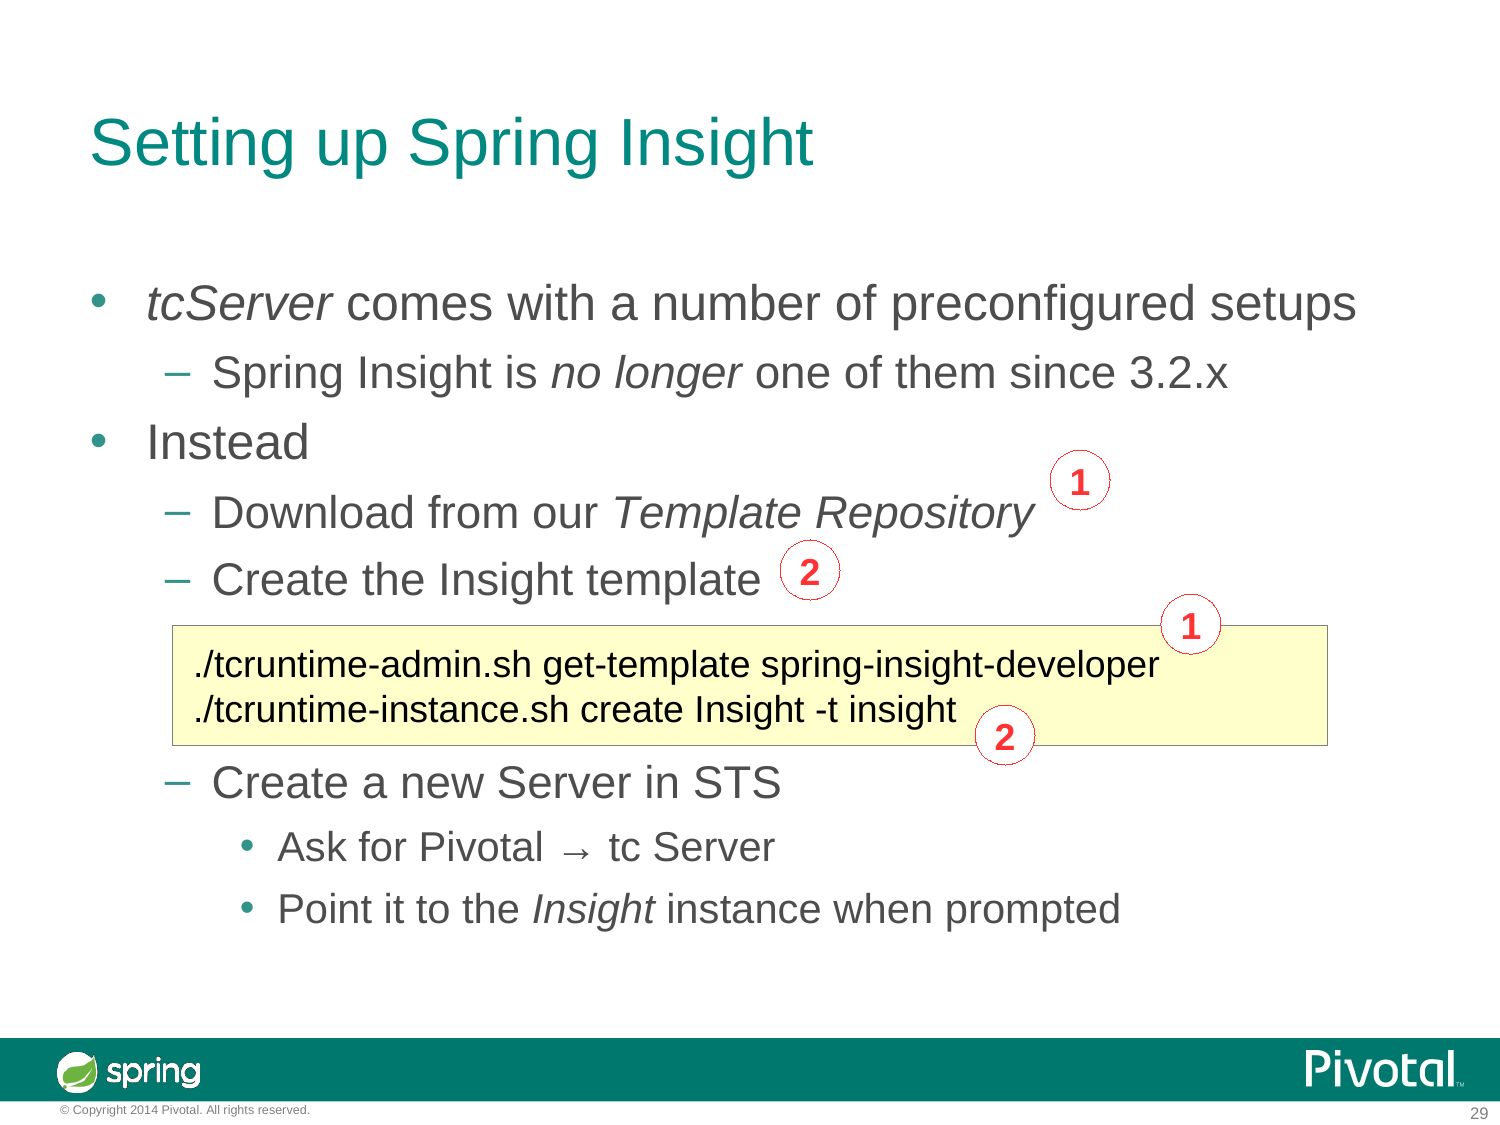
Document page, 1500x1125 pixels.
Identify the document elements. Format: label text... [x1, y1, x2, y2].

text_box 1 [1160, 594, 1221, 655]
text_box 2 [975, 705, 1036, 766]
list tcServer comes with a number of preconfigured setups Spring Insight is no longer one of them since 3.2.x Instead Download from our Template Repository Create the Insight template Create a new Server in STS Ask for Pivotal → tc Server Point it to the Insight instance when prompted [75, 262, 1426, 1005]
text_box 2 [780, 539, 841, 601]
text_box 1 [1050, 450, 1111, 511]
text_box ./tcruntime-admin.sh get-template spring-insight-developer ./tcruntime-instance.sh create Insight -t insight [172, 625, 1328, 746]
picture [1306, 1050, 1464, 1087]
picture [32, 1041, 210, 1103]
title Setting up Spring Insight [75, 45, 1426, 233]
